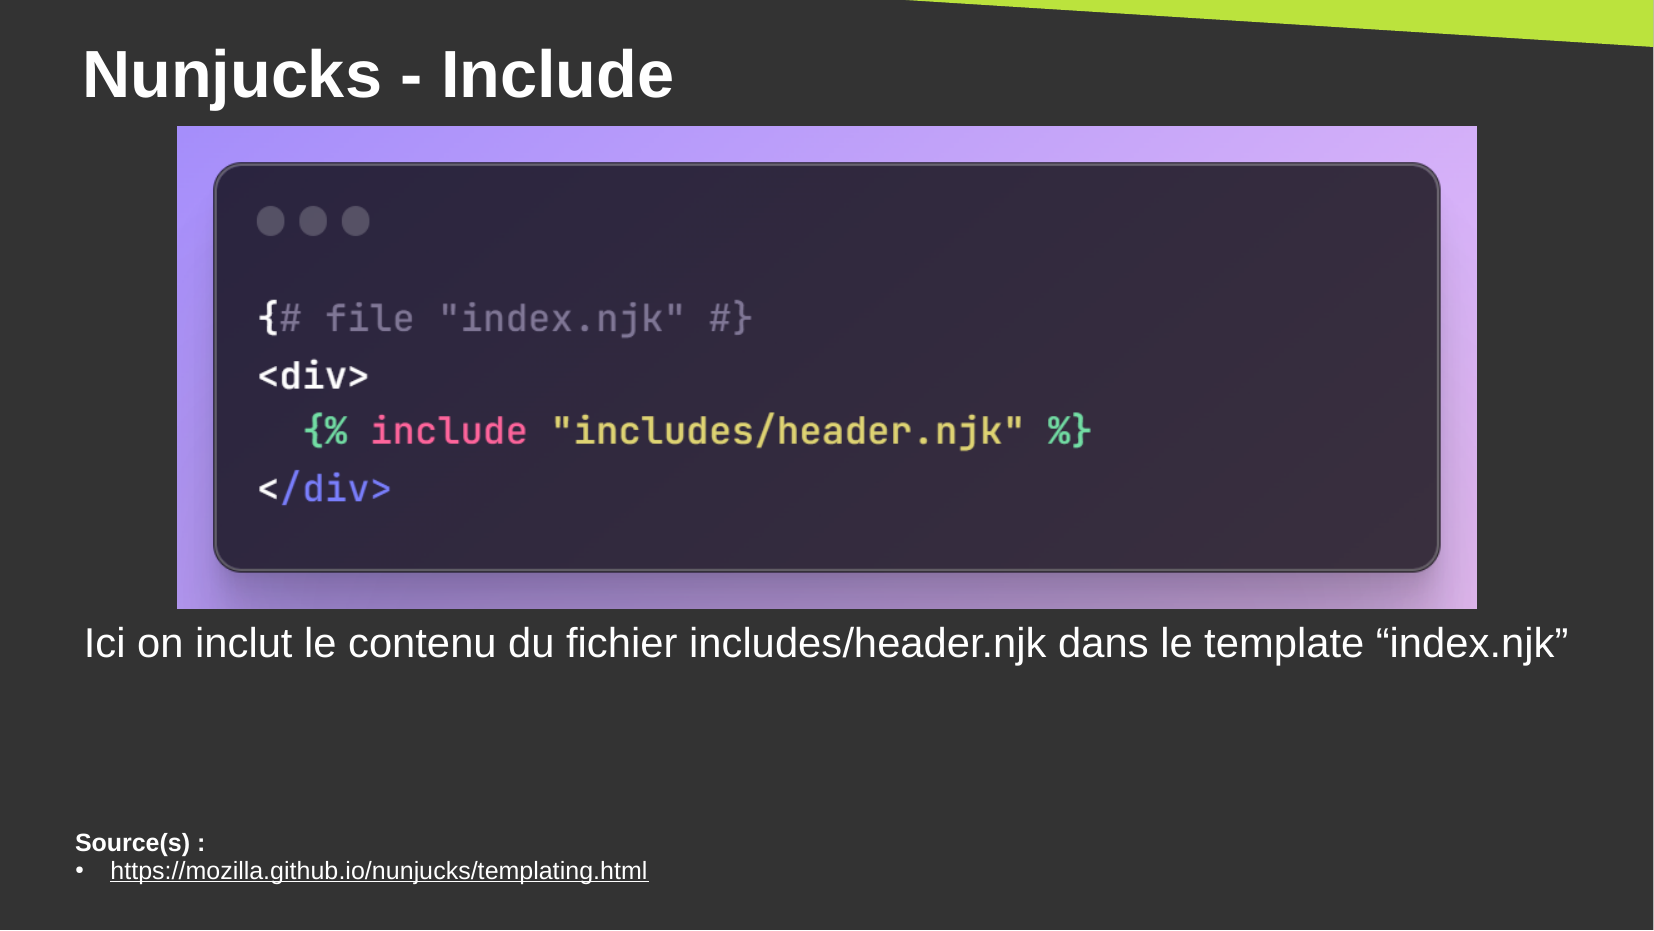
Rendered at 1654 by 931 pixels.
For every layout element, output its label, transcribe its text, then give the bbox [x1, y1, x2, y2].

picture [177, 126, 1477, 609]
list Ici on inclut le contenu du fichier includes/header.njk dans le template “index.njk” [64, 620, 1589, 756]
text_box [905, 0, 1654, 48]
title Nunjucks - Include [82, 37, 1571, 112]
text_box Source(s) : https://mozilla.github.io/nunjucks/templating.html [60, 821, 1546, 931]
